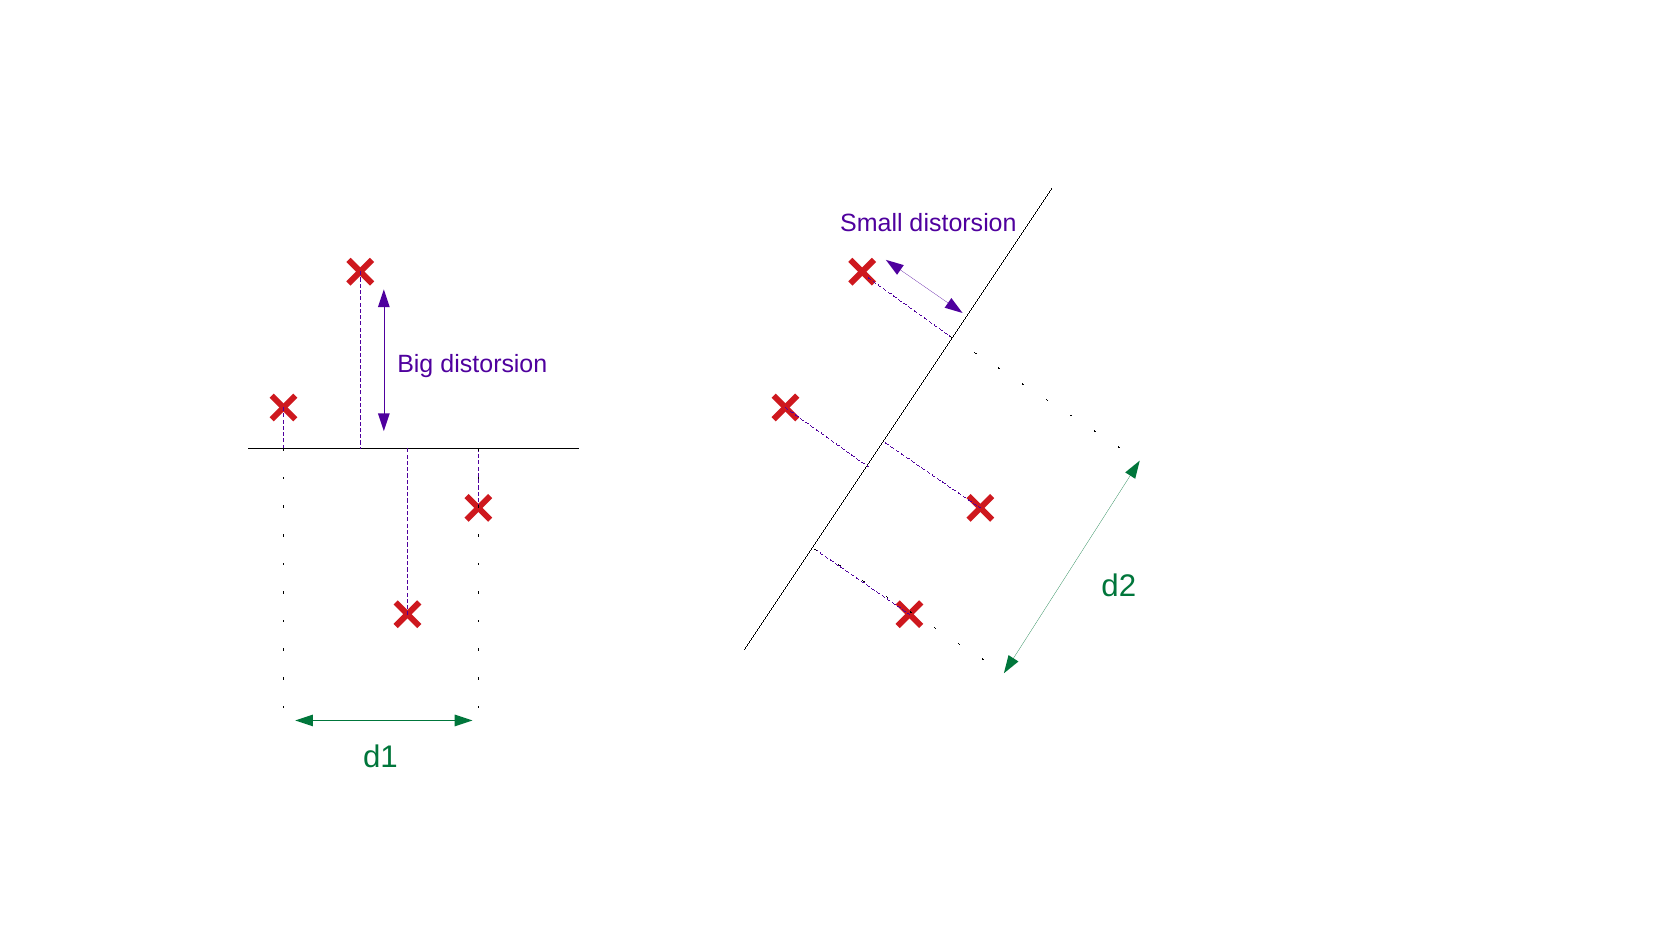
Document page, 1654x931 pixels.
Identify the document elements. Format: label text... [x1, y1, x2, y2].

text_box Small distorsion [825, 200, 1032, 244]
text_box Big distorsion [382, 342, 563, 386]
text_box d2 [1086, 561, 1152, 611]
text_box d1 [348, 732, 414, 782]
